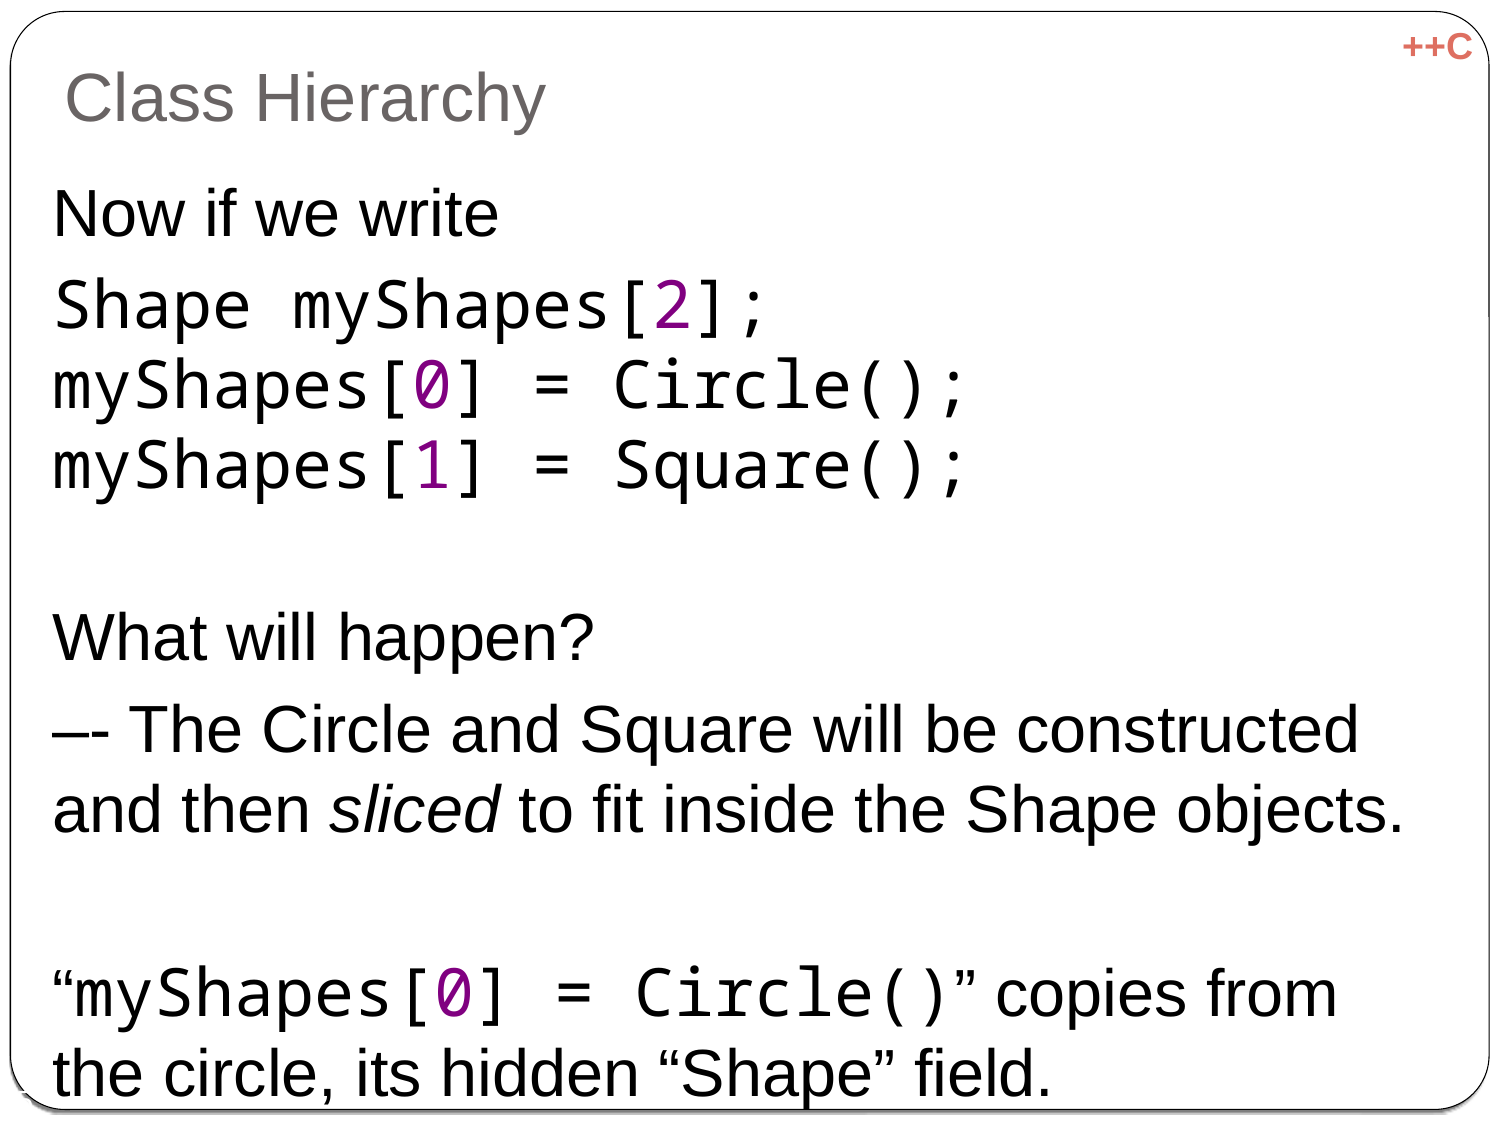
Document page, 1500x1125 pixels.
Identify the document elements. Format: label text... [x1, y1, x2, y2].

list Now if we write Shape myShapes[2]; myShapes[0] = Circle(); myShapes[1] = Square(); What will happen? –- The Circle and Square will be constructed and then sliced to fit inside the Shape objects. “myShapes[0] = Circle()” copies from the circle, its hidden “Shape” field. [37, 162, 1463, 1088]
slide_number <number> [0, 1074, 50, 1125]
title Class Hierarchy [50, 45, 1450, 150]
